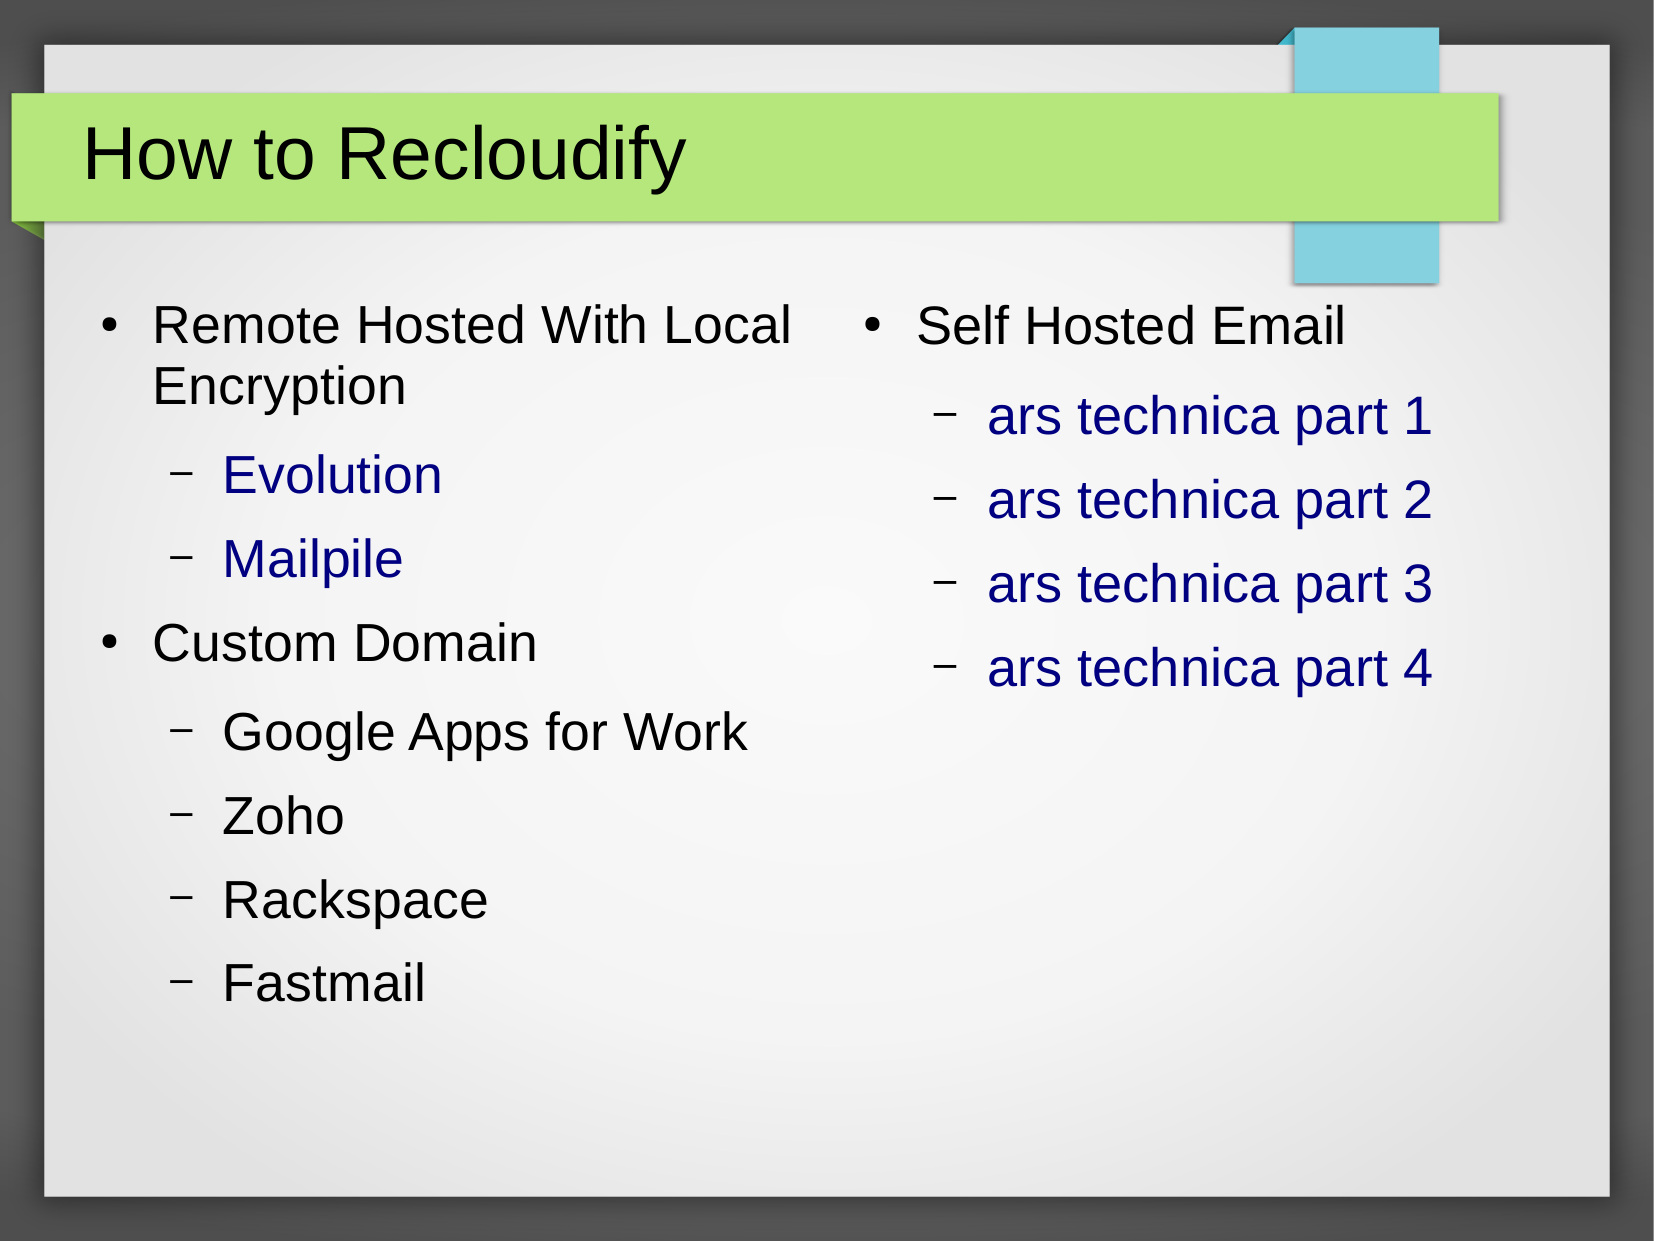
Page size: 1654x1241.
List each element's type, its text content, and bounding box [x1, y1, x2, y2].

picture [0, 0, 1654, 1241]
list Self Hosted Email ars technica part 1 ars technica part 2 ars technica part 3 ars technica part 4 [845, 295, 1572, 1015]
title How to Recloudify [82, 94, 1264, 213]
list Remote Hosted With Local Encryption Evolution Mailpile Custom Domain Google Apps for Work Zoho Rackspace Fastmail [82, 295, 809, 1015]
